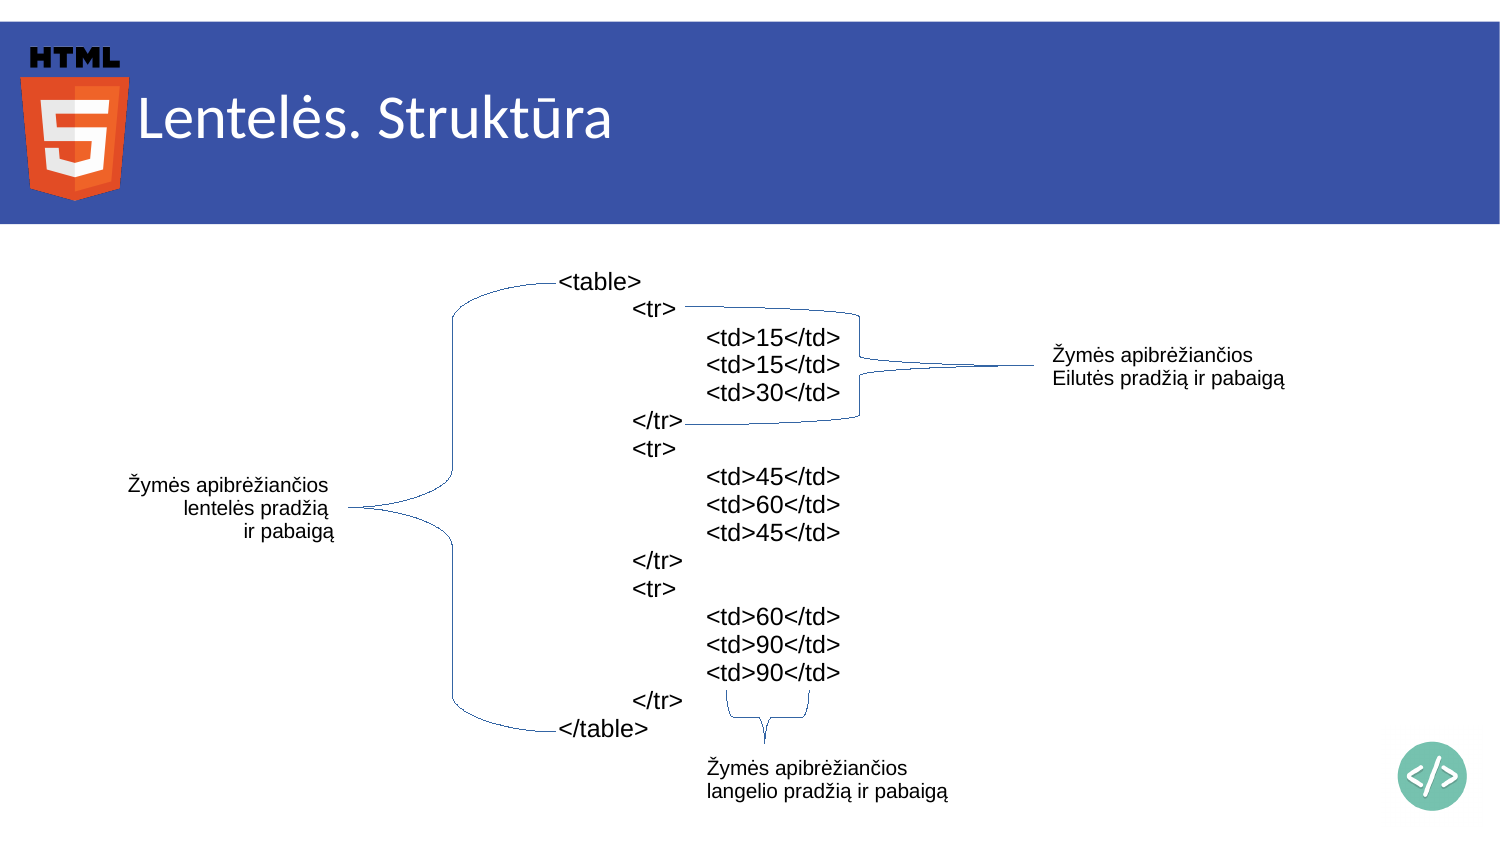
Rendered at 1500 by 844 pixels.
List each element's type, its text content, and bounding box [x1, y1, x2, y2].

picture [20, 46, 130, 201]
text_box Žymės apibrėžiančios Eilutės pradžią ir pabaigą [1037, 336, 1300, 398]
text_box Žymės apibrėžiančios langelio pradžią ir pabaigą [692, 749, 963, 811]
picture [1381, 725, 1483, 827]
text_box Žymės apibrėžiančios lentelės pradžią ir pabaigą [113, 466, 349, 551]
text_box <table> <tr> <td>15</td> <td>15</td> <td>30</td> </tr> <tr> <td>45</td> <td>60</td> <td>45</td> </tr> <tr> <td>60</td> <td>90</td> <td>90</td> </tr> </table> [543, 259, 856, 751]
title Lentelės. Struktūra [122, 72, 1500, 167]
